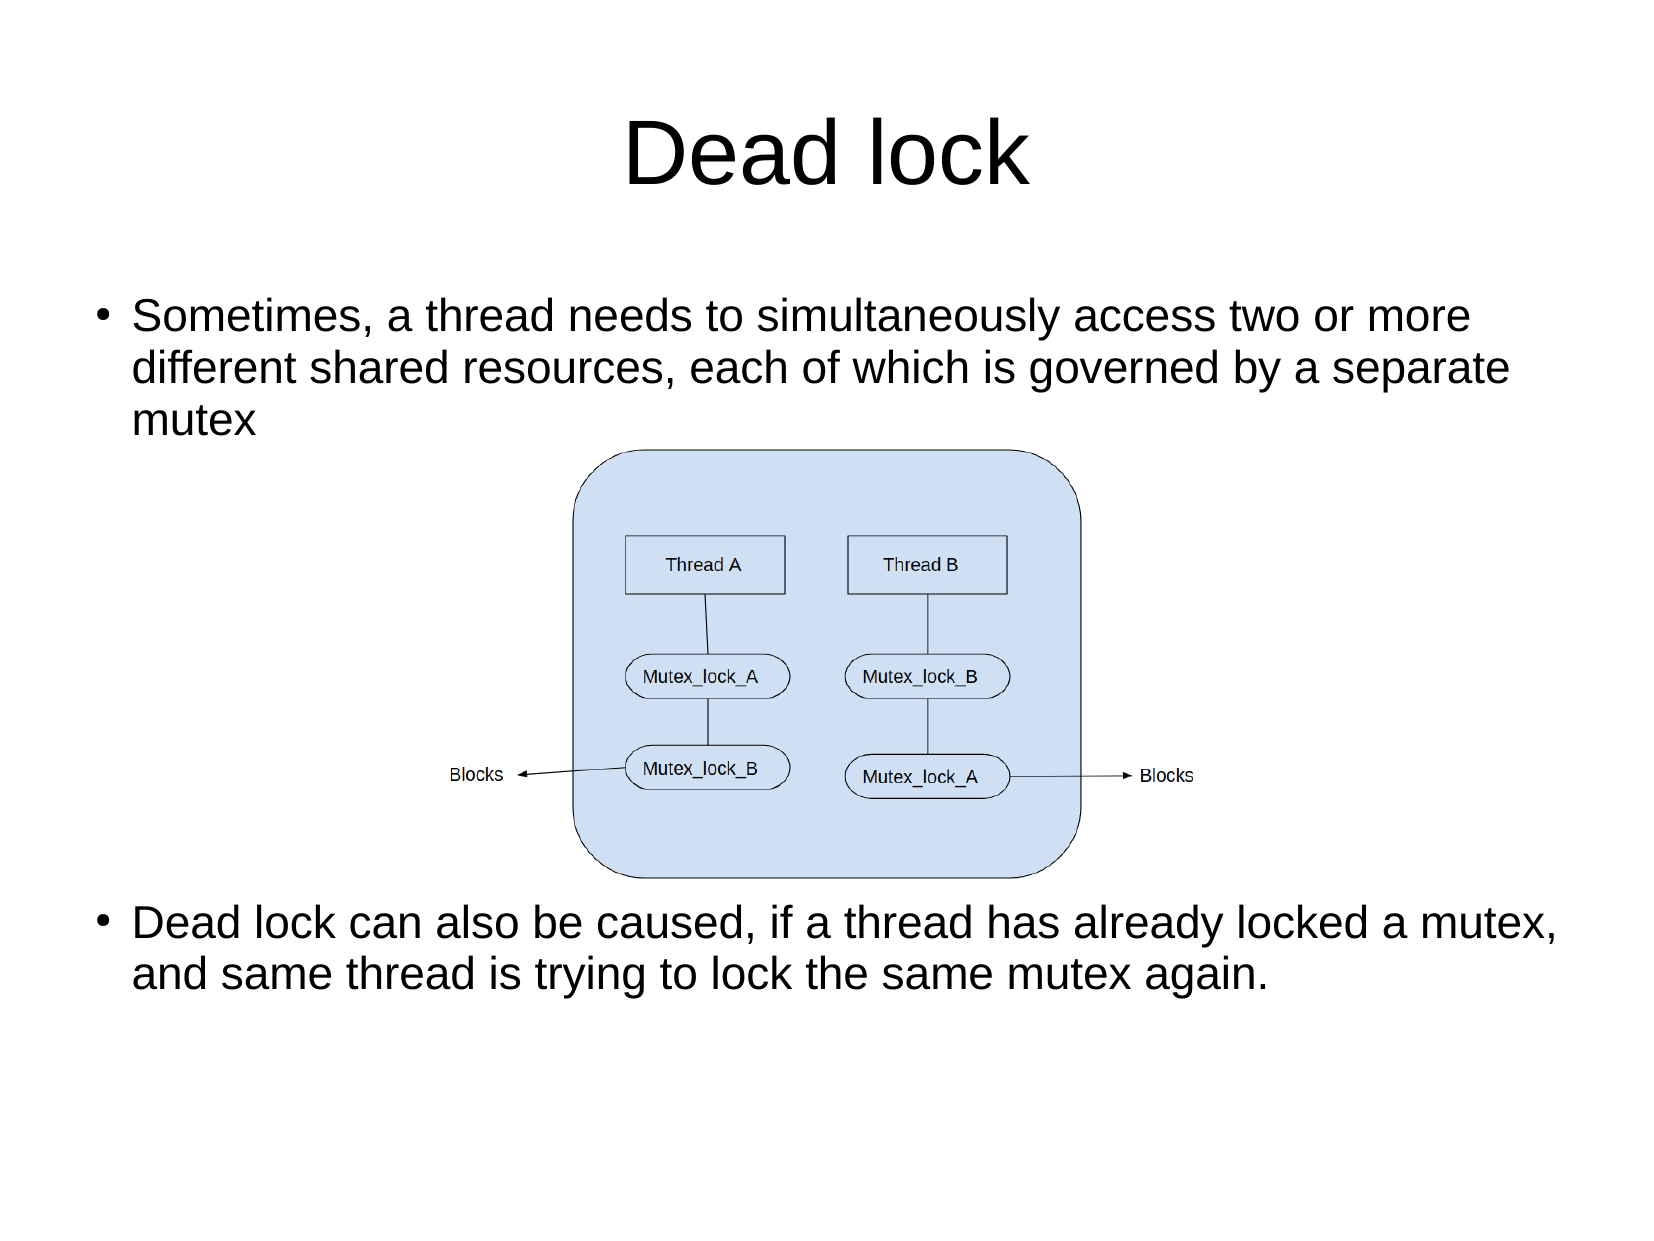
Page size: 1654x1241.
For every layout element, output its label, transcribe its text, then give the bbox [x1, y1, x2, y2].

picture [439, 414, 1205, 886]
list Sometimes, a thread needs to simultaneously access two or more different shared resources, each of which is governed by a separate mutex Dead lock can also be caused, if a thread has already locked a mutex, and same thread is trying to lock the same mutex again. [82, 290, 1571, 1010]
title Dead lock [82, 49, 1571, 257]
